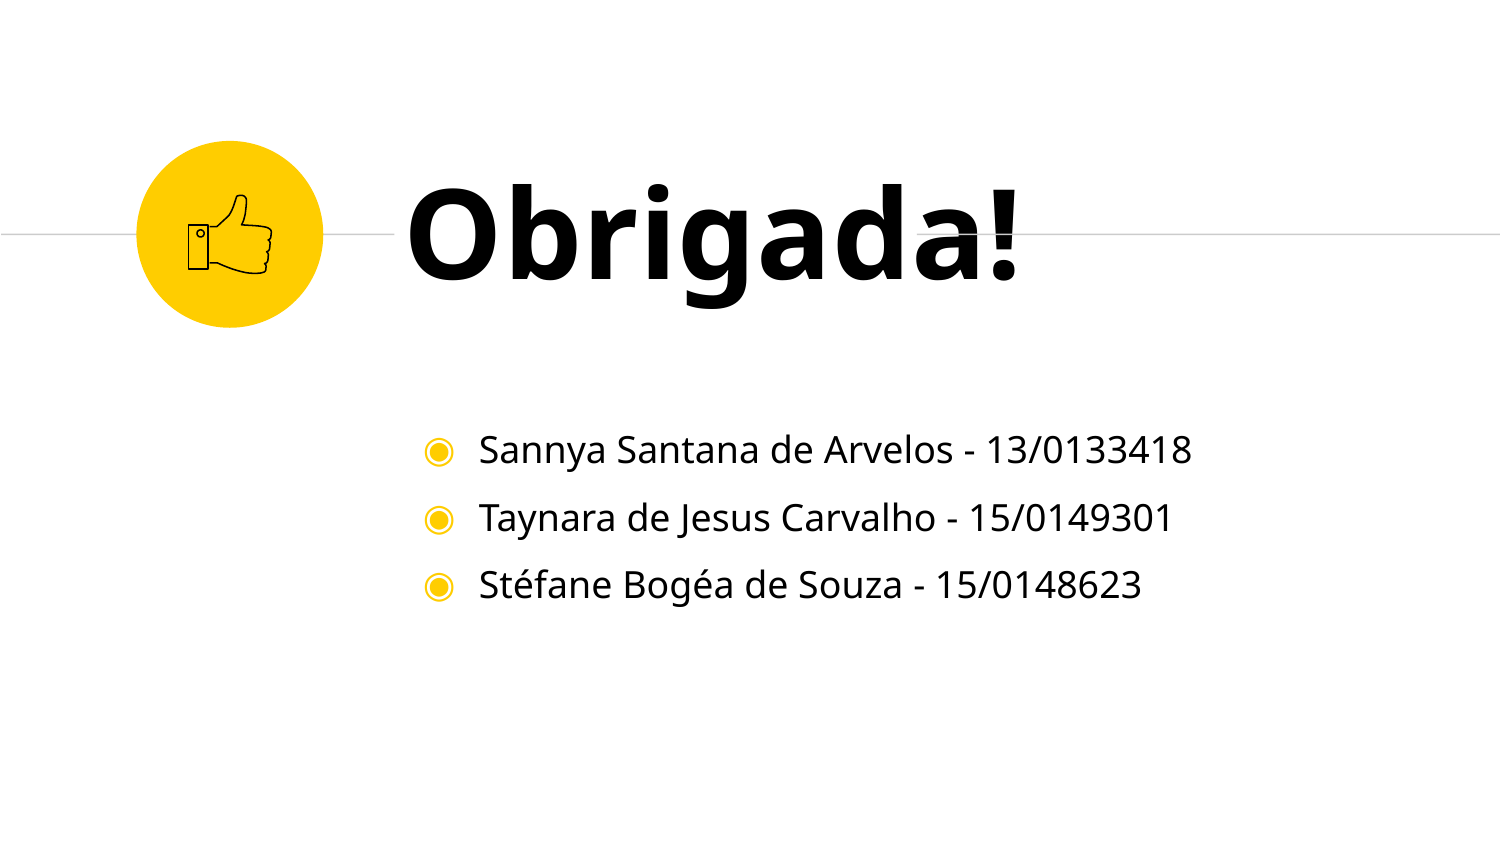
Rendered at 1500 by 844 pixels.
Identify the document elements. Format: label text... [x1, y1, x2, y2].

text_box [136, 140, 324, 328]
subtitle Sannya Santana de Arvelos - 13/0133418 Taynara de Jesus Carvalho - 15/0149301 Stéfane Bogéa de Souza - 15/0148623 [389, 343, 1213, 473]
title Obrigada! [389, 133, 1195, 325]
